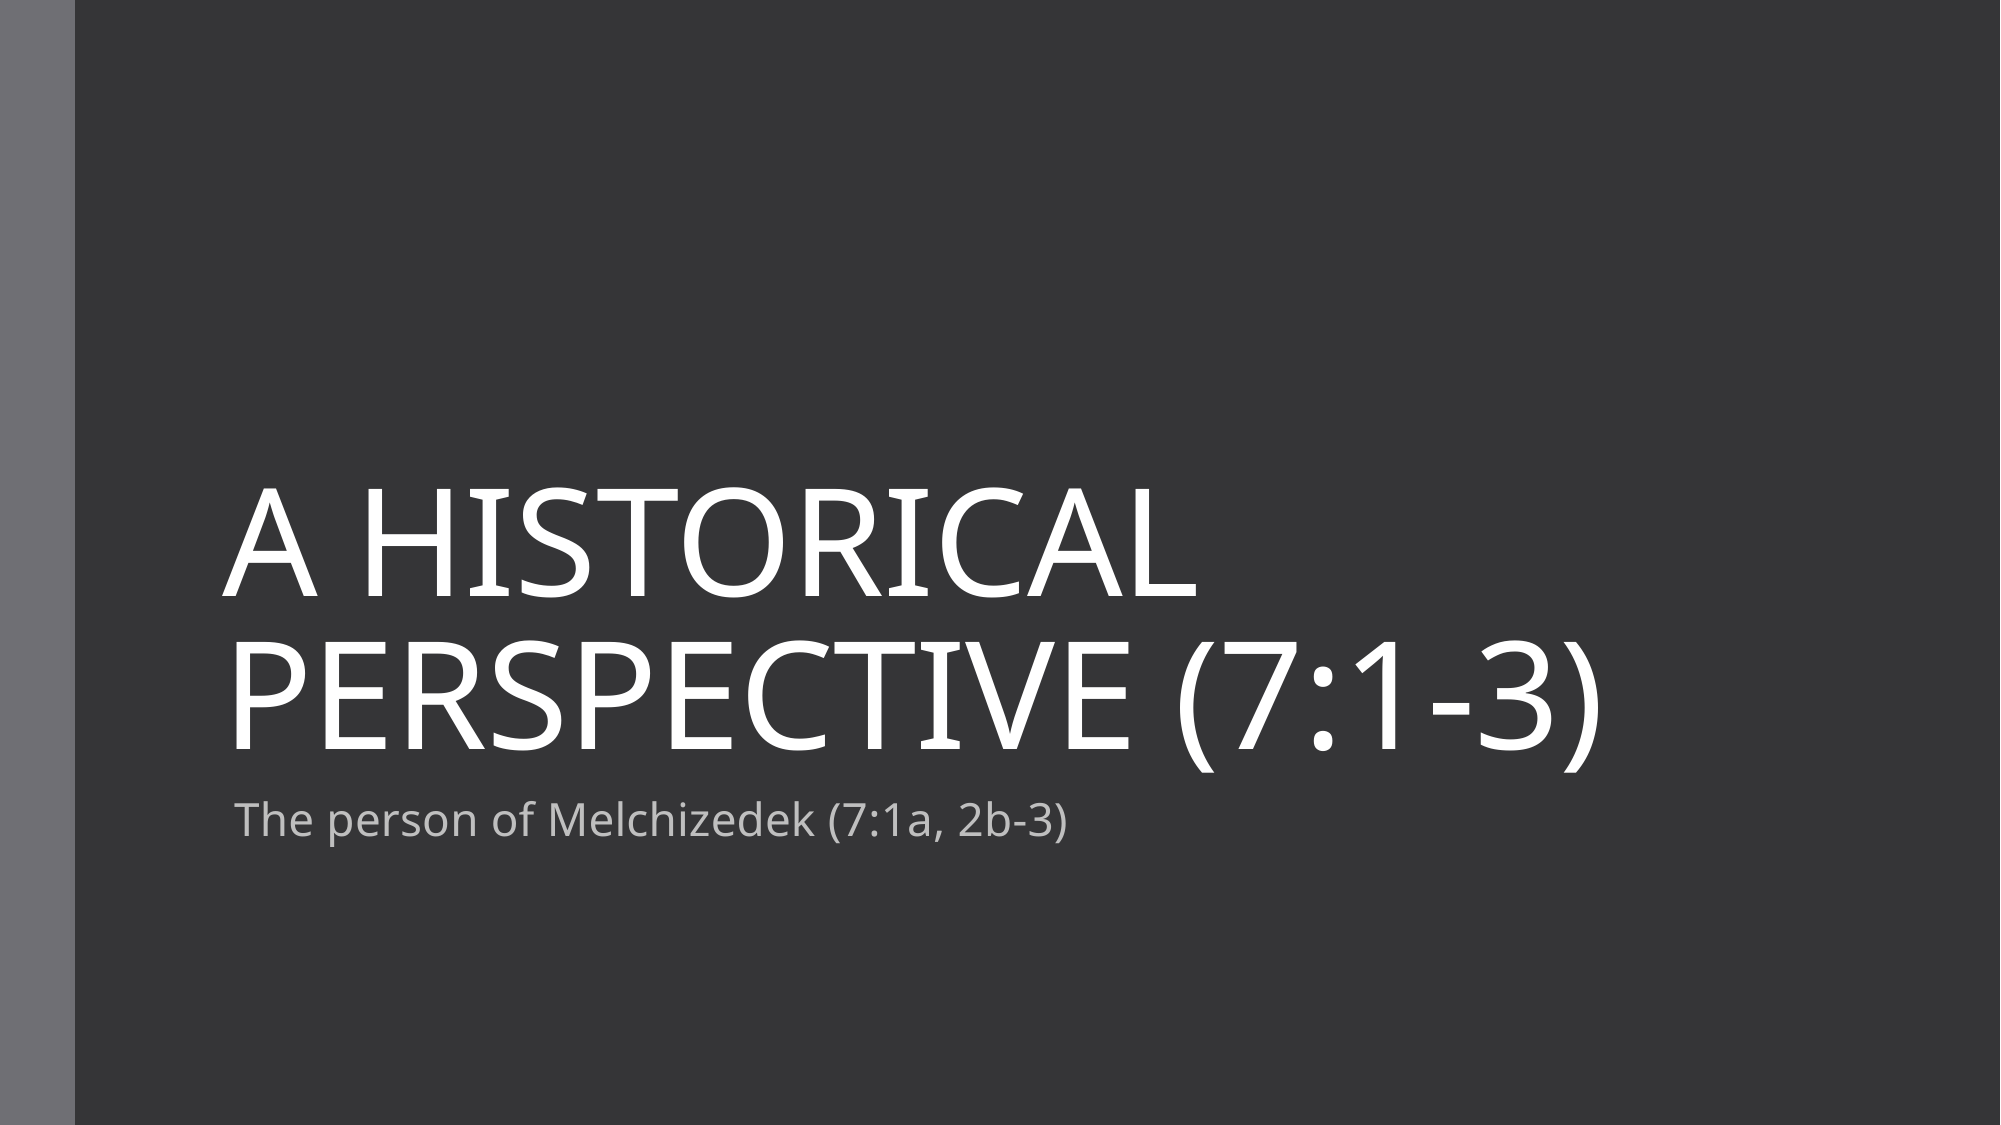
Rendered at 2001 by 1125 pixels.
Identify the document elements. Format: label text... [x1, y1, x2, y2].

subtitle The person of Melchizedek (7:1a, 2b-3) [206, 787, 1752, 1066]
title A HISTORICAL PERSPECTIVE (7:1-3) [206, 124, 1752, 787]
